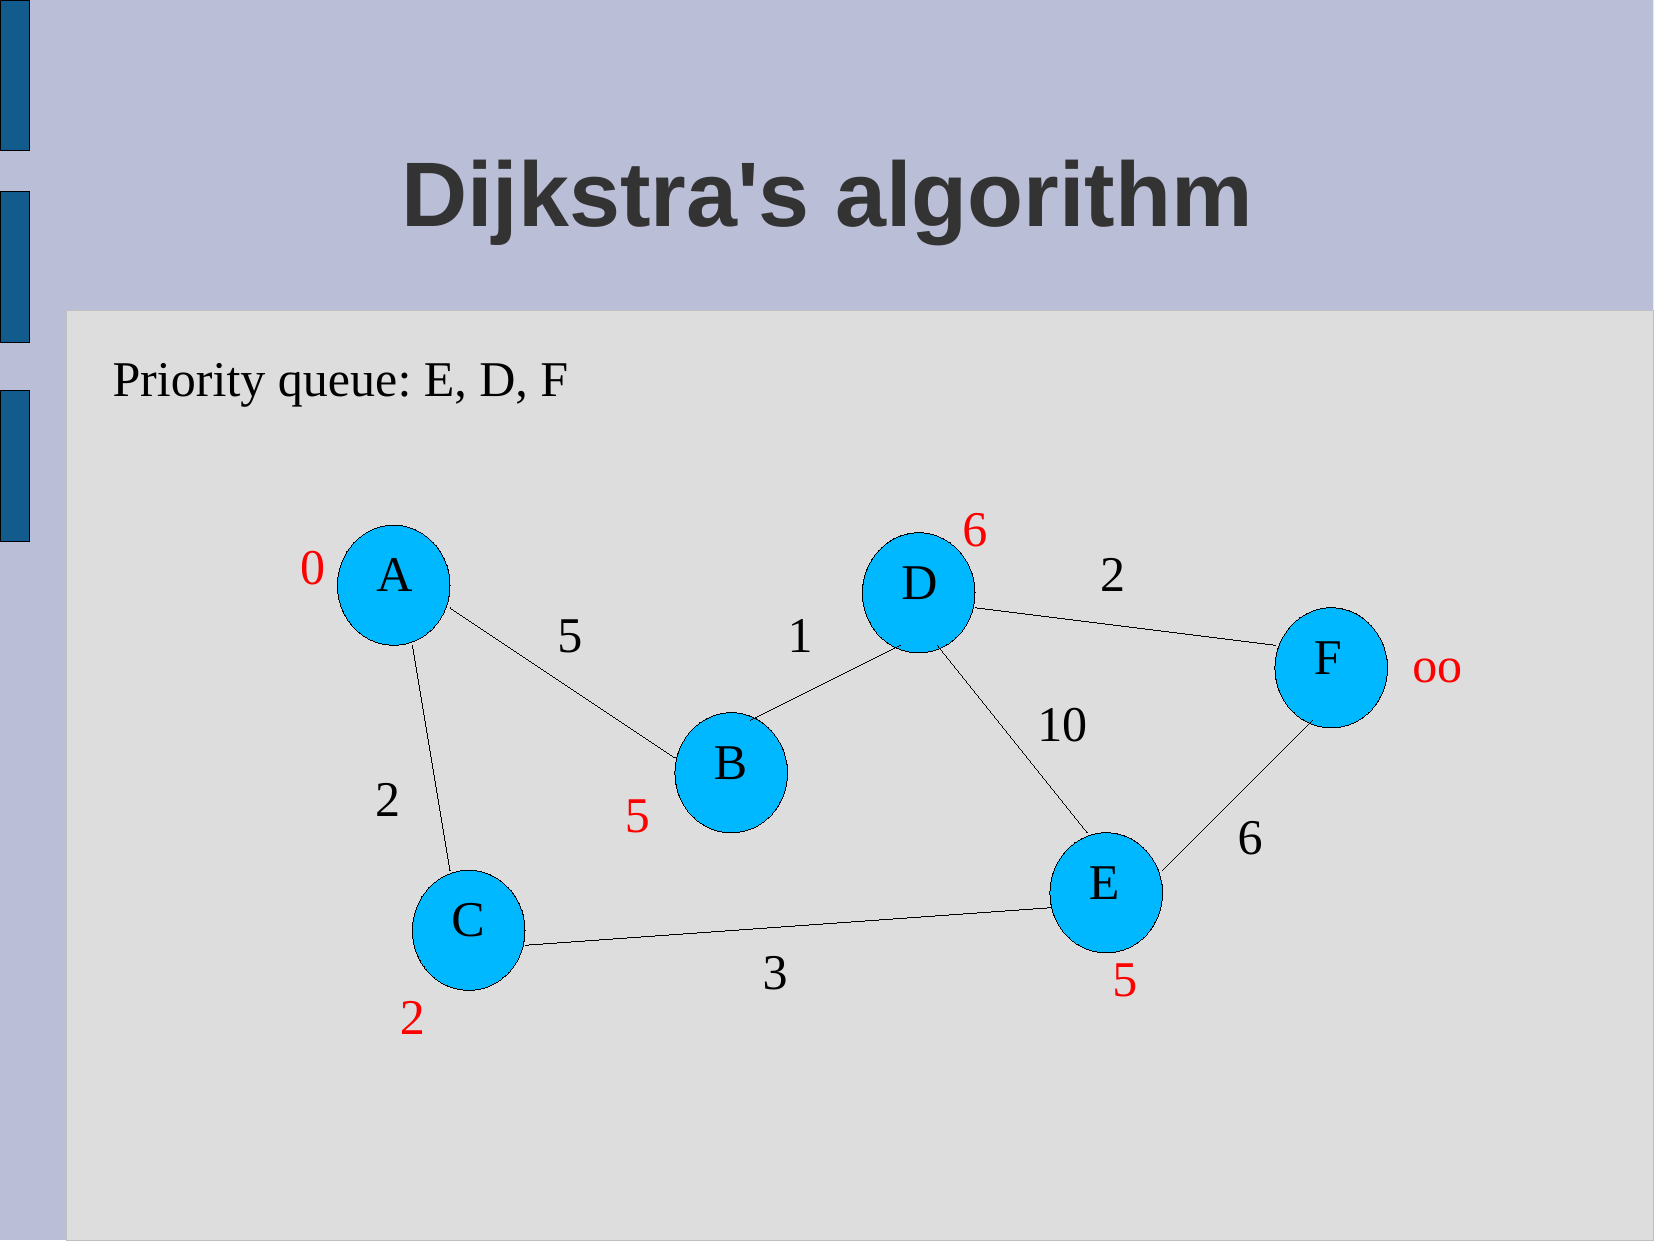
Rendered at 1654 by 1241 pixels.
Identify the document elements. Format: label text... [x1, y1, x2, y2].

text_box [1049, 832, 1163, 953]
text_box 2 [1099, 547, 1126, 603]
text_box 1 [787, 607, 813, 664]
text_box 5 [1112, 952, 1138, 1008]
text_box [674, 712, 788, 833]
text_box 10 [1037, 697, 1088, 753]
text_box [337, 525, 451, 646]
text_box [1274, 607, 1388, 728]
text_box 6 [962, 502, 988, 558]
text_box 2 [399, 989, 451, 1103]
text_box C [451, 892, 485, 948]
text_box 5 [624, 787, 650, 844]
text_box Priority queue: E, D, F [112, 352, 570, 408]
text_box A [376, 547, 413, 603]
text_box 5 [557, 607, 583, 664]
text_box 2 [375, 772, 401, 828]
text_box D [901, 554, 938, 611]
text_box [862, 532, 976, 653]
text_box 6 [1237, 809, 1263, 866]
text_box oo [1412, 637, 1463, 694]
text_box 3 [762, 945, 788, 1001]
text_box B [713, 734, 748, 791]
text_box F [1313, 629, 1342, 686]
text_box [412, 870, 526, 991]
title Dijkstra's algorithm [121, 91, 1534, 299]
text_box 0 [300, 539, 326, 595]
text_box E [1088, 854, 1120, 911]
